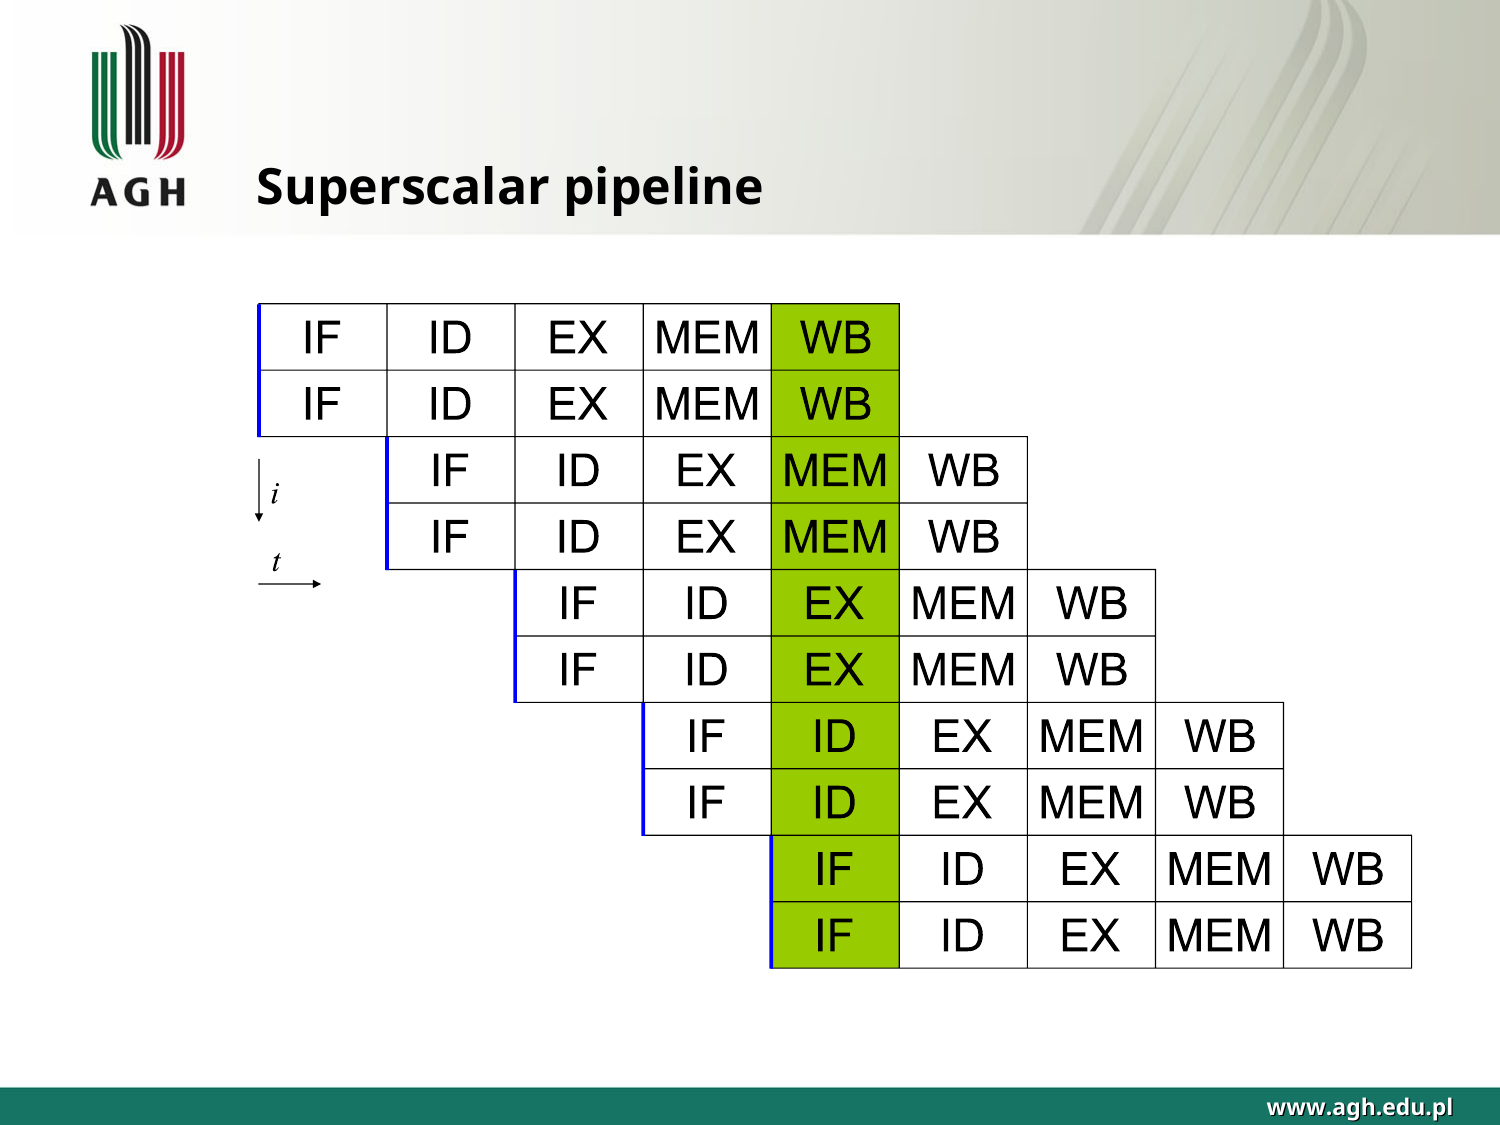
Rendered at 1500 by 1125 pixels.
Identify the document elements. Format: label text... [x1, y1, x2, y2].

picture [0, 0, 1500, 1125]
text_box www.agh.edu.pl [1251, 1084, 1500, 1125]
title Superscalar pipeline [242, 129, 1436, 241]
